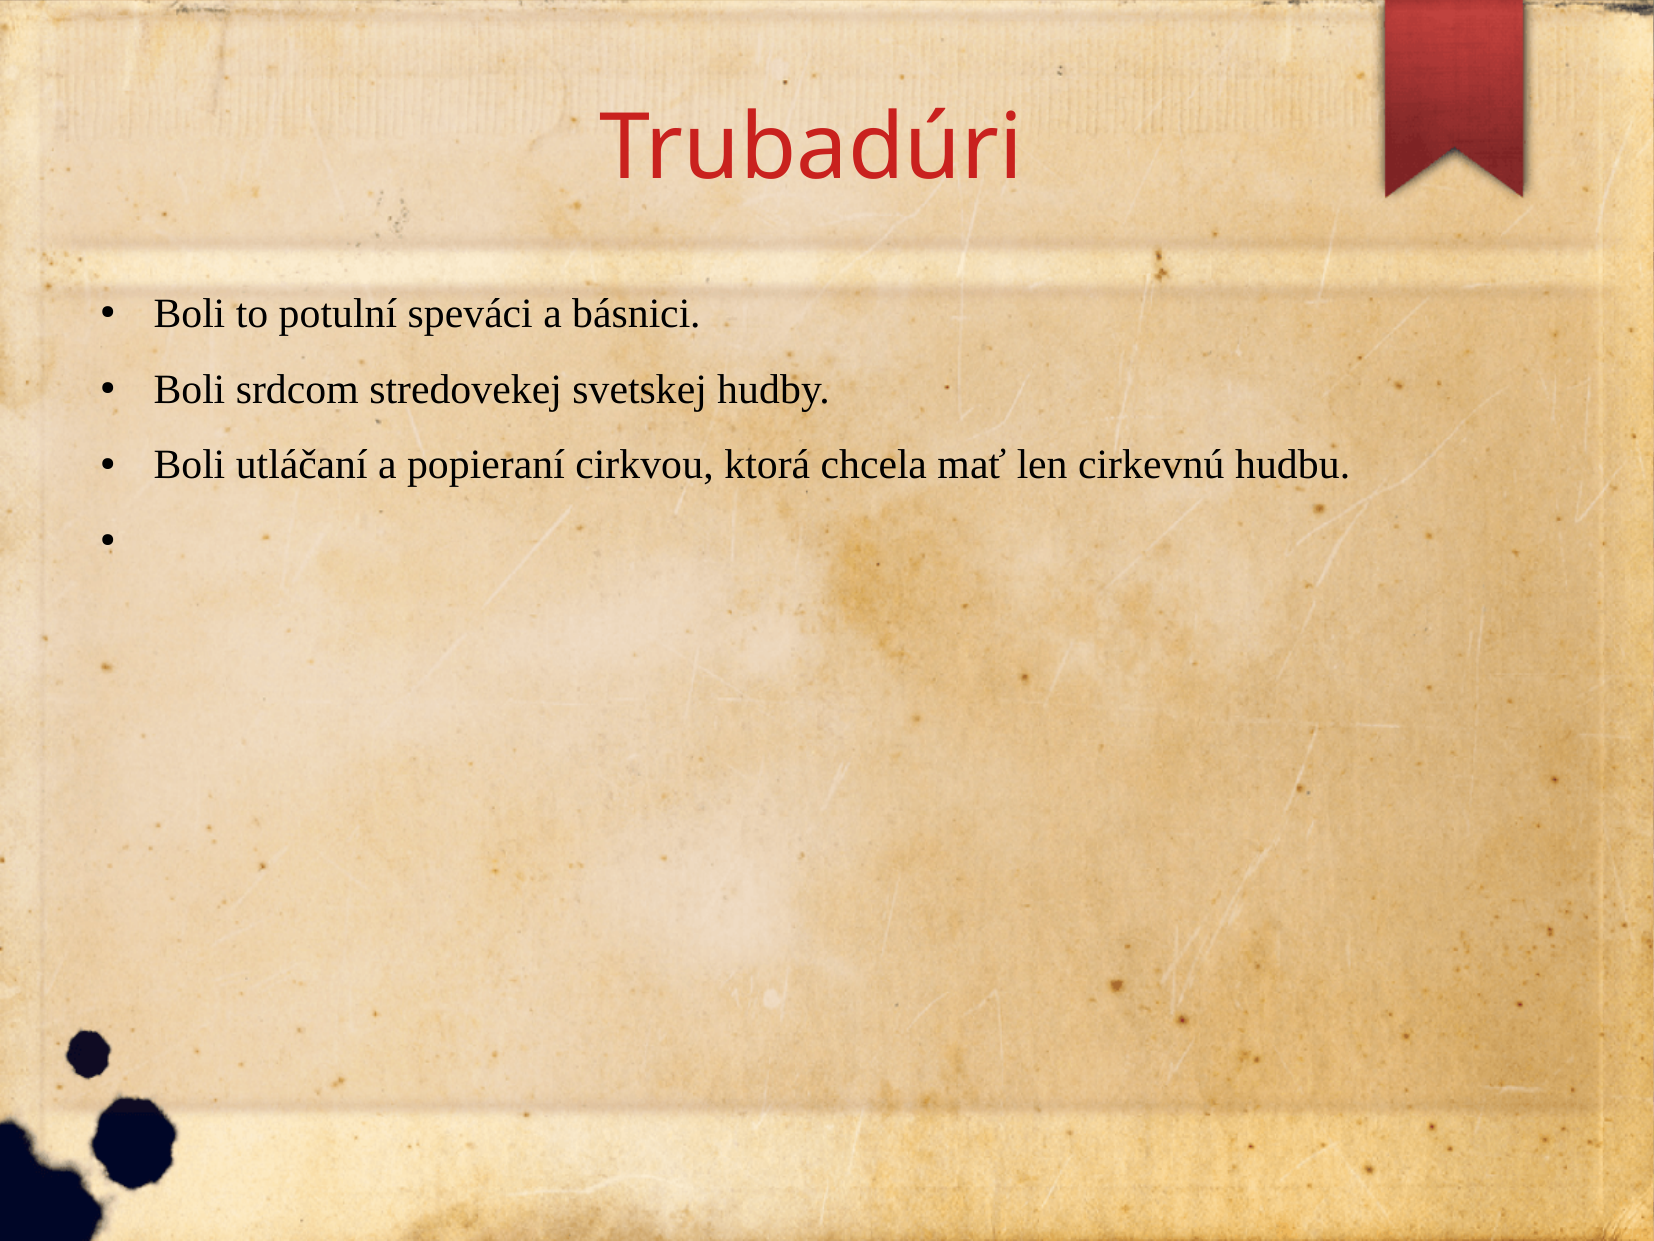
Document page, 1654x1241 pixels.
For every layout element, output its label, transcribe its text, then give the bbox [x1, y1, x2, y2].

picture [0, 0, 1654, 1241]
title Trubadúri [82, 49, 1347, 237]
list Boli to potulní speváci a básnici. Boli srdcom stredovekej svetskej hudby. Boli utláčaní a popieraní cirkvou, ktorá chcela mať len cirkevnú hudbu. [82, 290, 1538, 1010]
